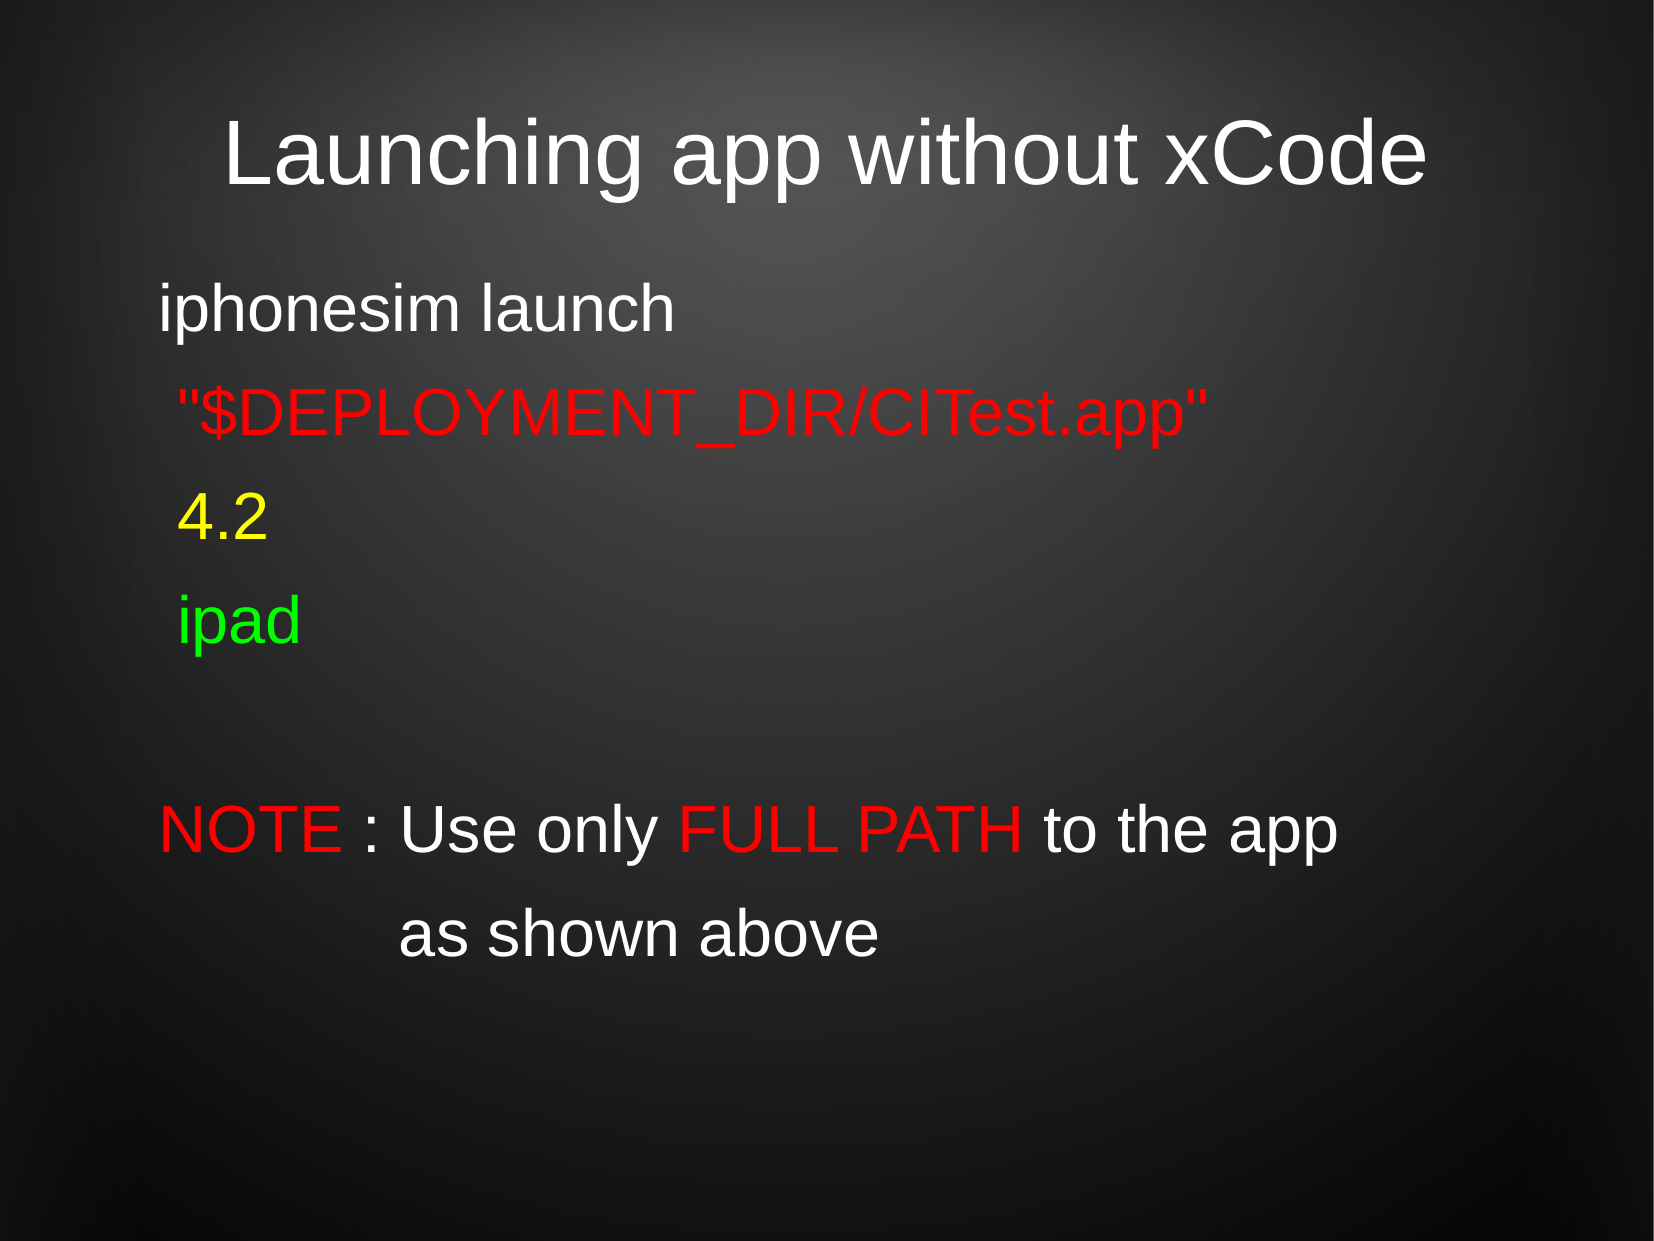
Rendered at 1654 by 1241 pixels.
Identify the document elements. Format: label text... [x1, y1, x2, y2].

list iphonesim launch "$DEPLOYMENT_DIR/CITest.app" 4.2 ipad NOTE : Use only FULL PATH to the app as shown above [87, 270, 1538, 1051]
title Launching app without xCode [82, 49, 1571, 257]
picture [0, 0, 1654, 1241]
